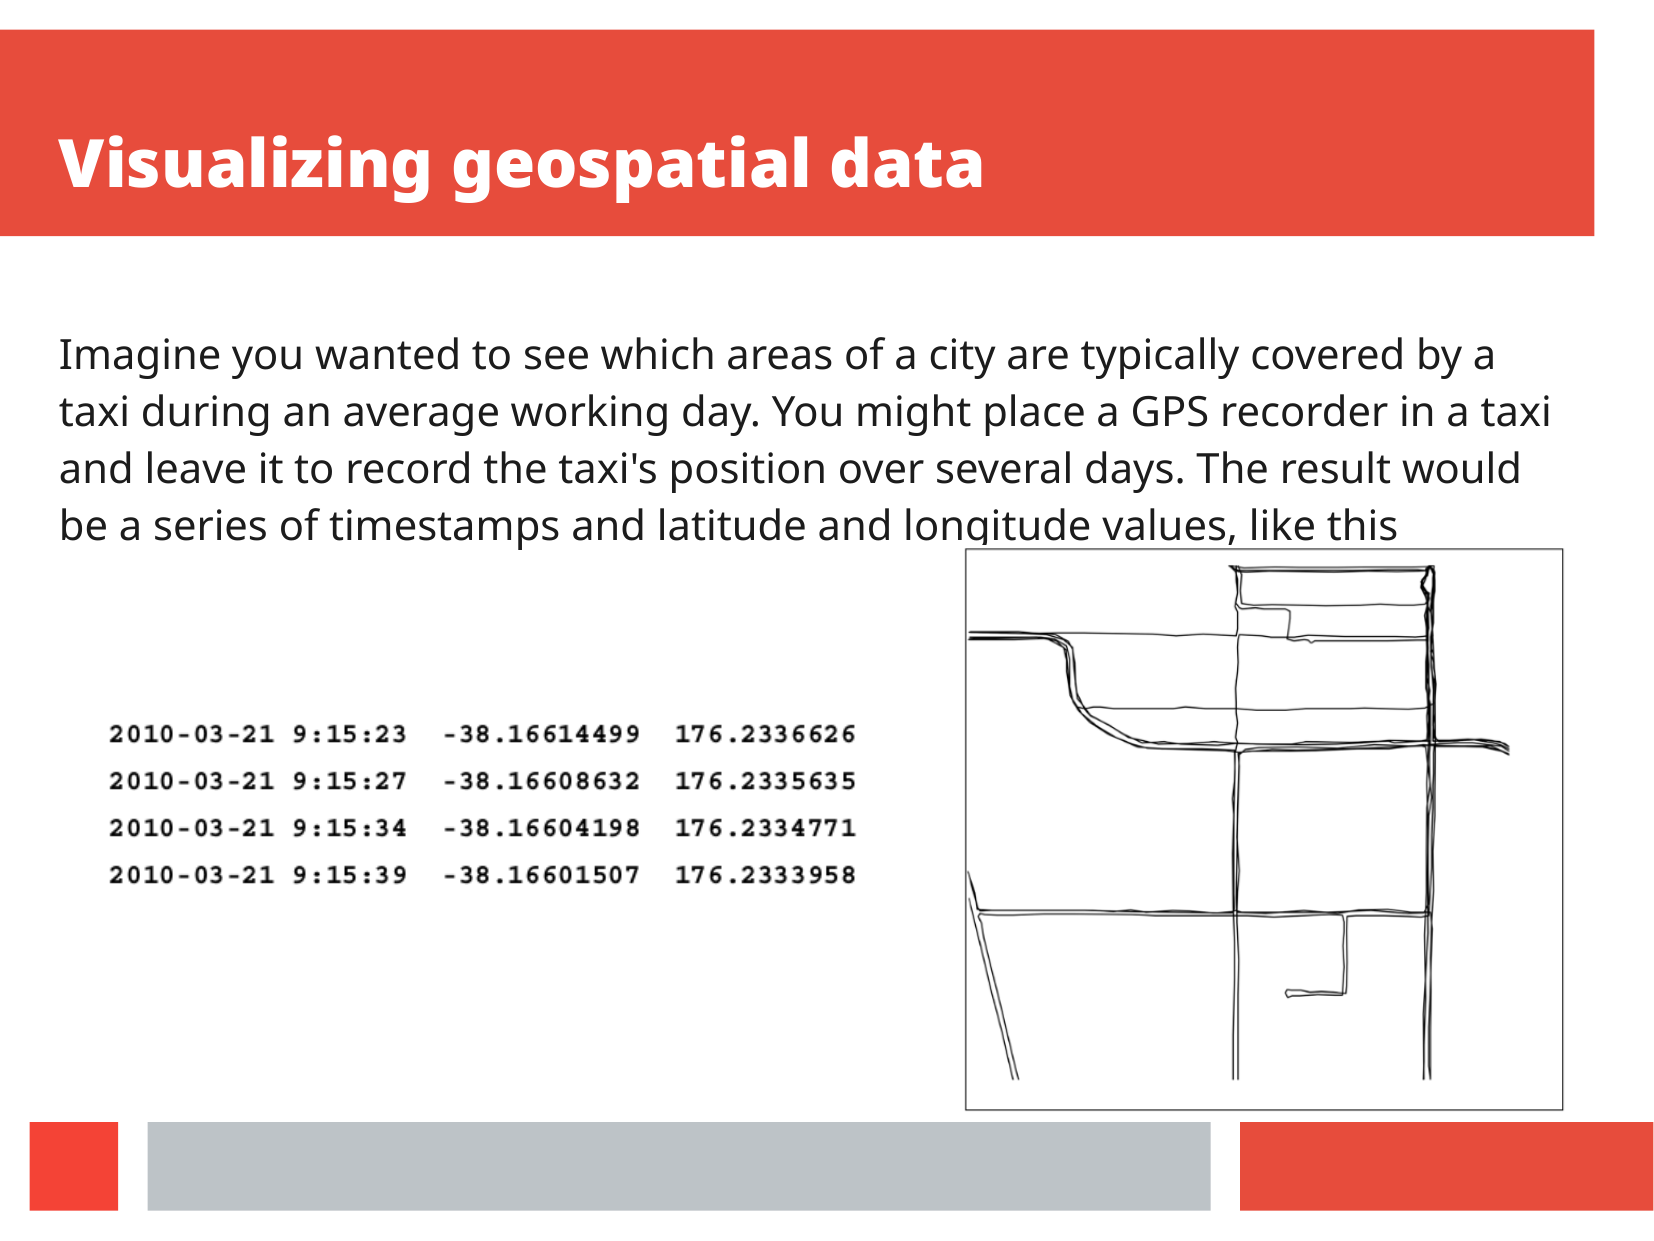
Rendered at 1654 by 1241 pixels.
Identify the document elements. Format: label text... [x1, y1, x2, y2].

picture [104, 708, 875, 910]
list Imagine you wanted to see which areas of a city are typically covered by a taxi during an average working day. You might place a GPS recorder in a taxi and leave it to record the taxi's position over several days. The result would be a series of timestamps and latitude and longitude values, like this [59, 324, 1565, 1093]
picture [944, 545, 1575, 1118]
title Visualizing geospatial data [59, 59, 1595, 207]
